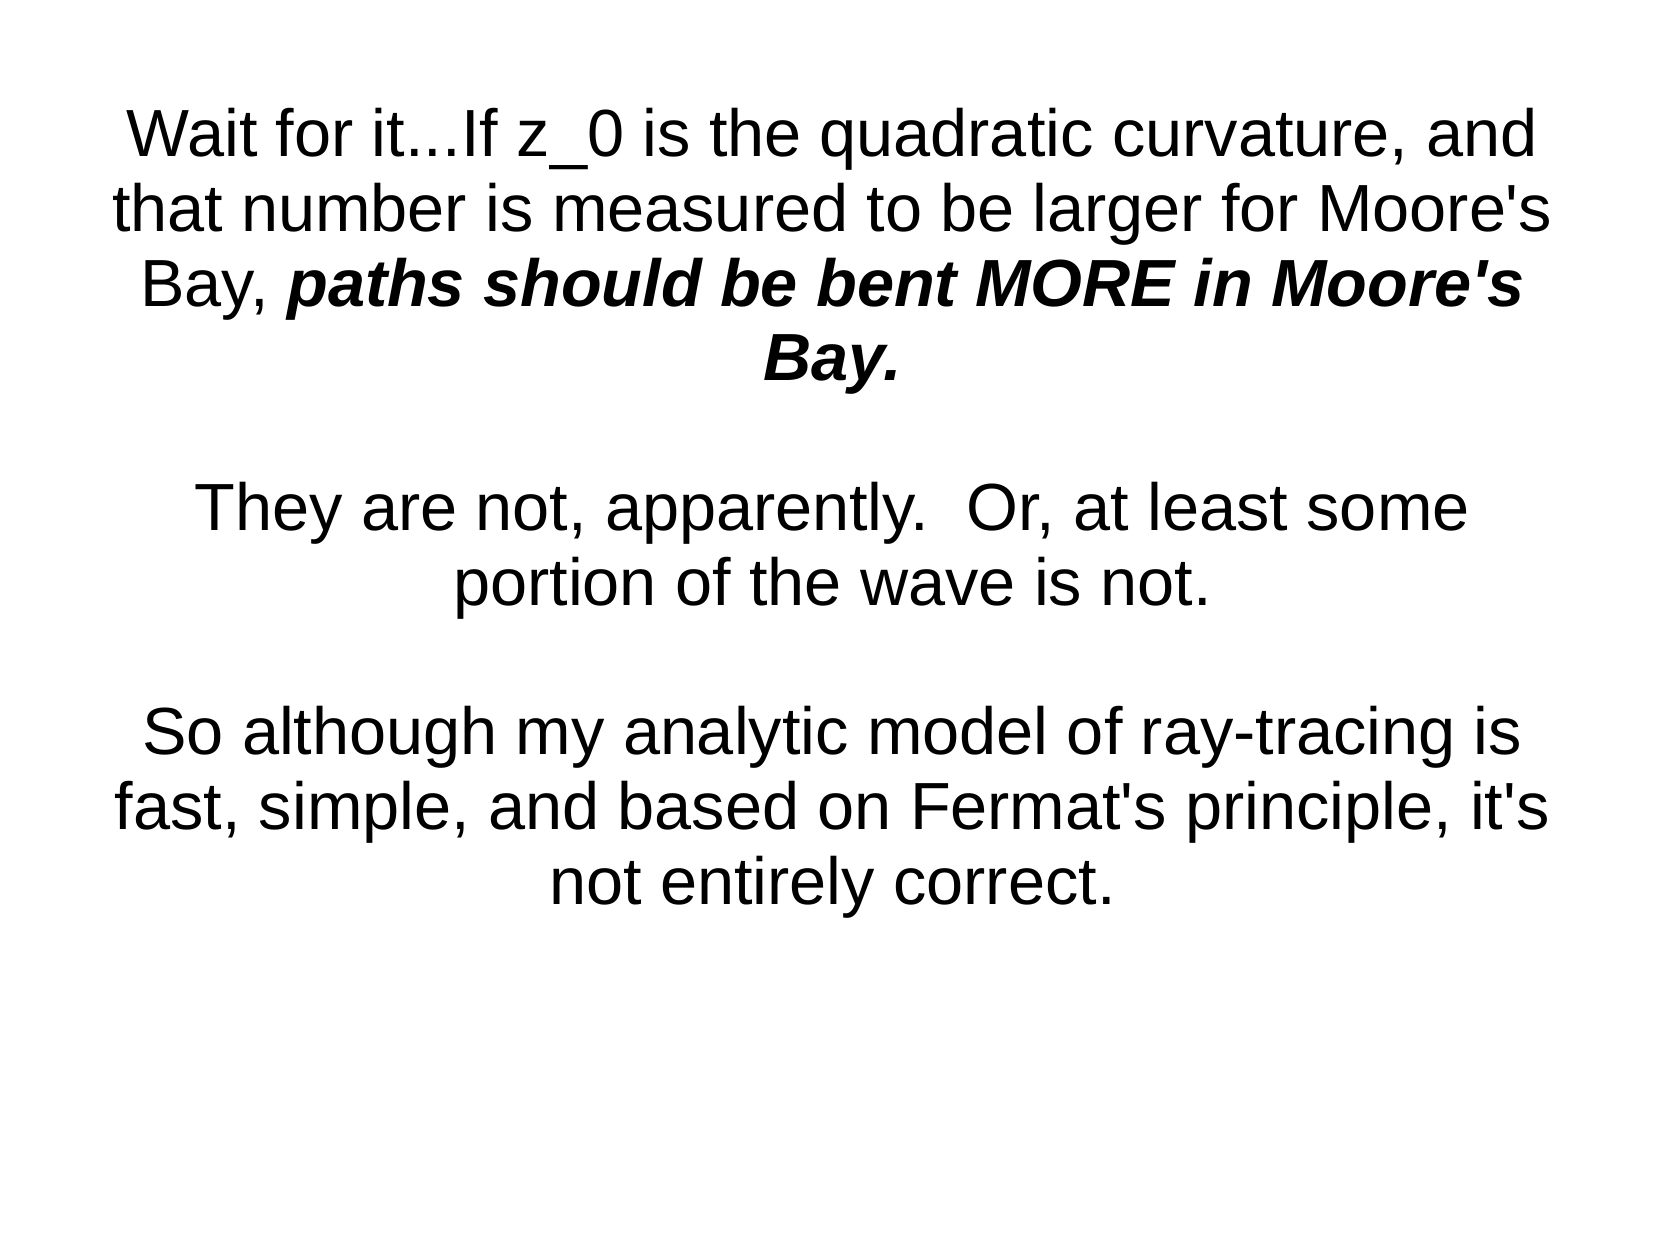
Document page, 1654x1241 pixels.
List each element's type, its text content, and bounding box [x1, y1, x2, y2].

title Wait for it...If z_0 is the quadratic curvature, and that number is measured to be larger for Moore's Bay, paths should be bent MORE in Moore's Bay. They are not, apparently. Or, at least some portion of the wave is not. So although my analytic model of ray-tracing is fast, simple, and based on Fermat's principle, it's not entirely correct. [88, 97, 1578, 918]
